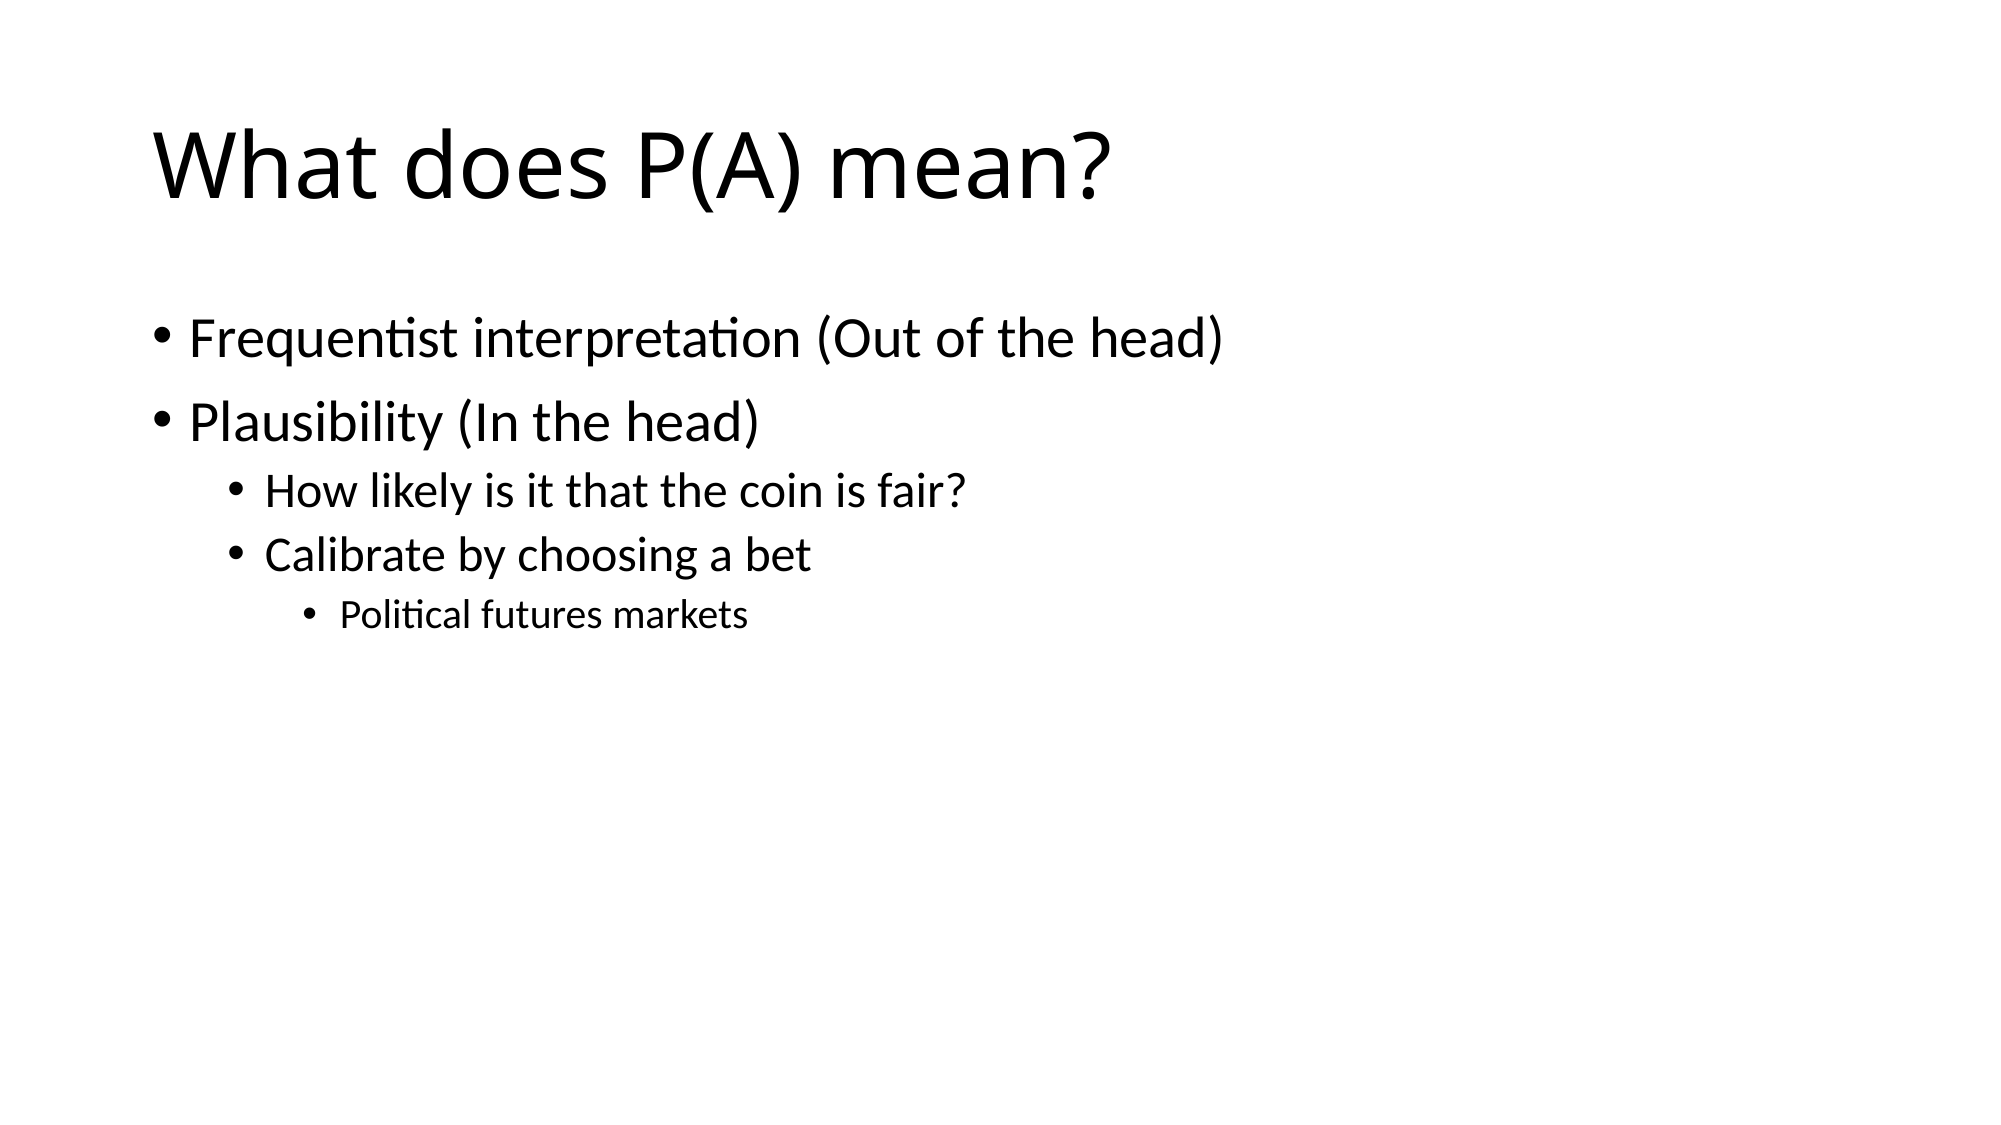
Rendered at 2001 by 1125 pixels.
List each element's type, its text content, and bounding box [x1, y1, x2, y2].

list Frequentist interpretation (Out of the head) Plausibility (In the head) How likely is it that the coin is fair? Calibrate by choosing a bet Political futures markets [137, 299, 1863, 675]
title What does P(A) mean? [137, 59, 1863, 278]
